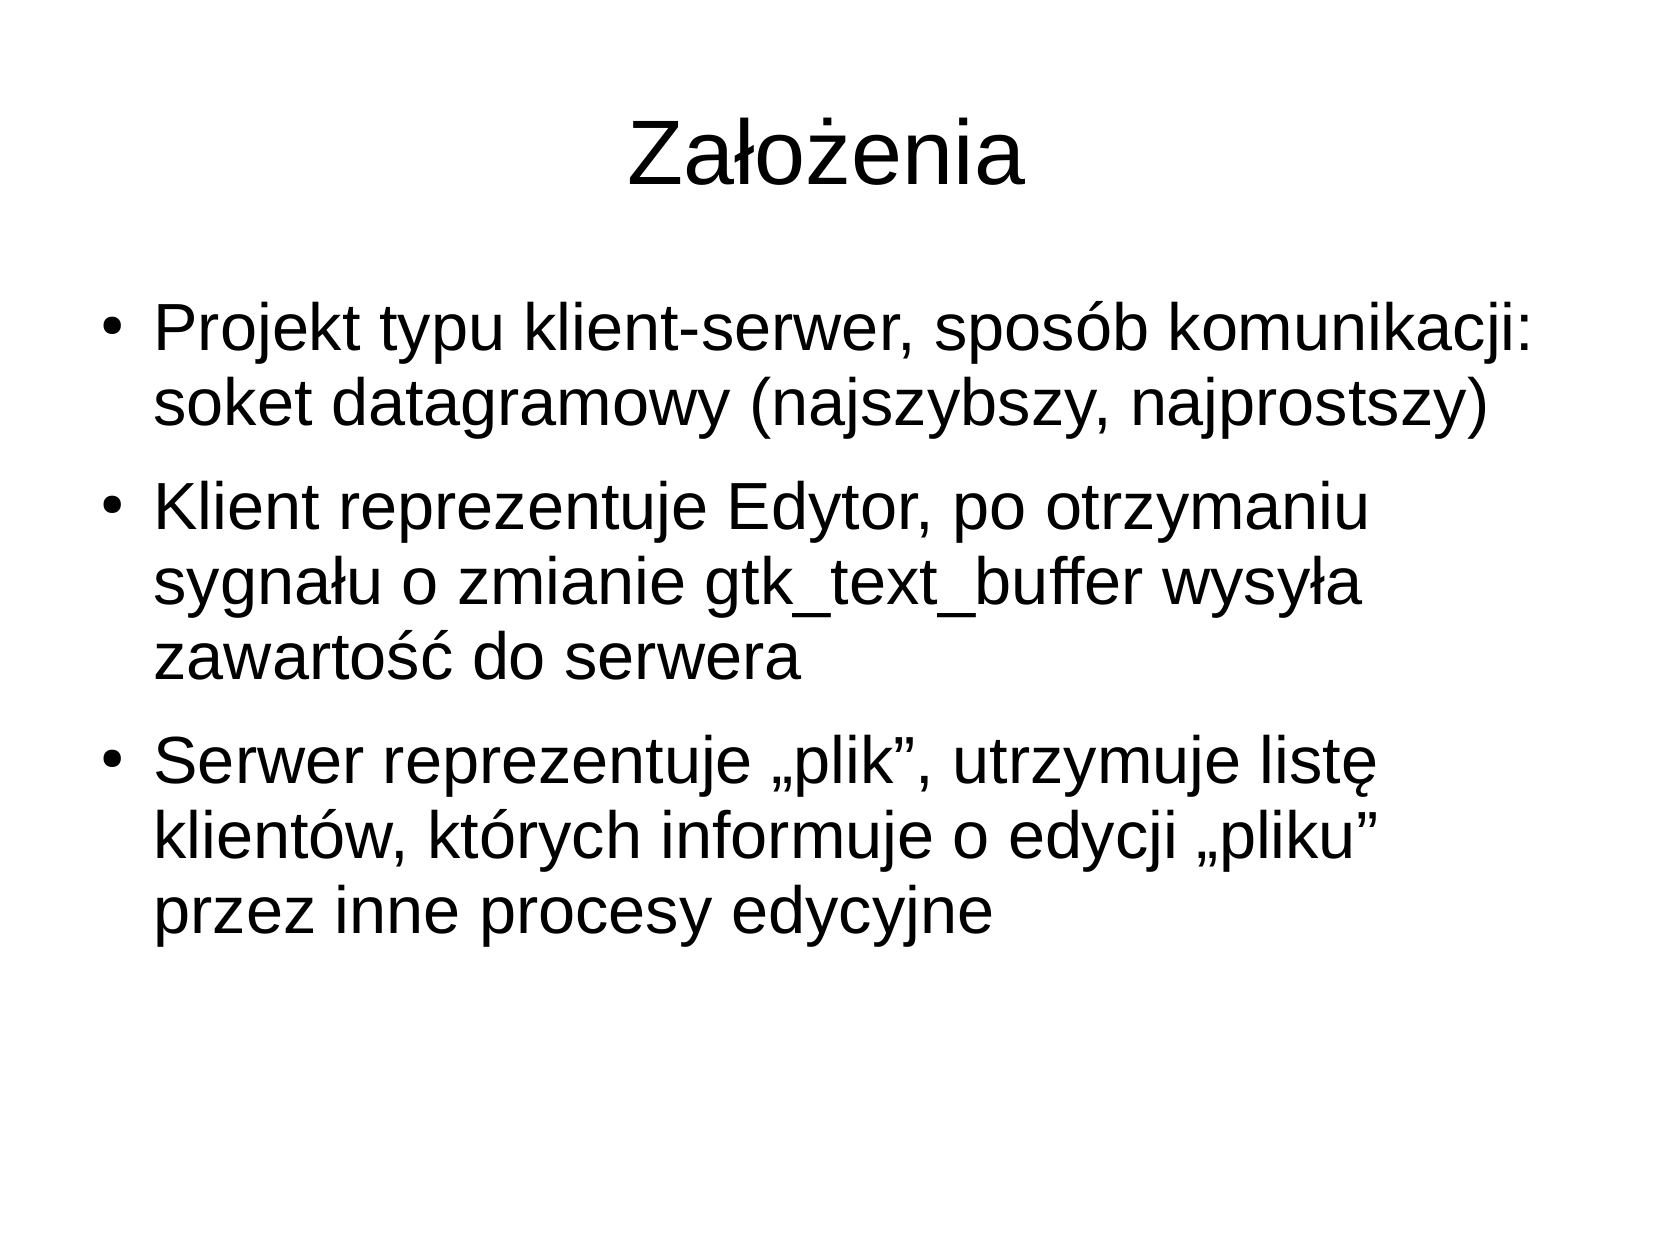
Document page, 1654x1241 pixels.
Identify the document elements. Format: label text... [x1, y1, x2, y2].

title Założenia [82, 49, 1571, 257]
list Projekt typu klient-serwer, sposób komunikacji: soket datagramowy (najszybszy, najprostszy) Klient reprezentuje Edytor, po otrzymaniu sygnału o zmianie gtk_text_buffer wysyła zawartość do serwera Serwer reprezentuje „plik”, utrzymuje listę klientów, których informuje o edycji „pliku” przez inne procesy edycyjne [82, 290, 1538, 1010]
